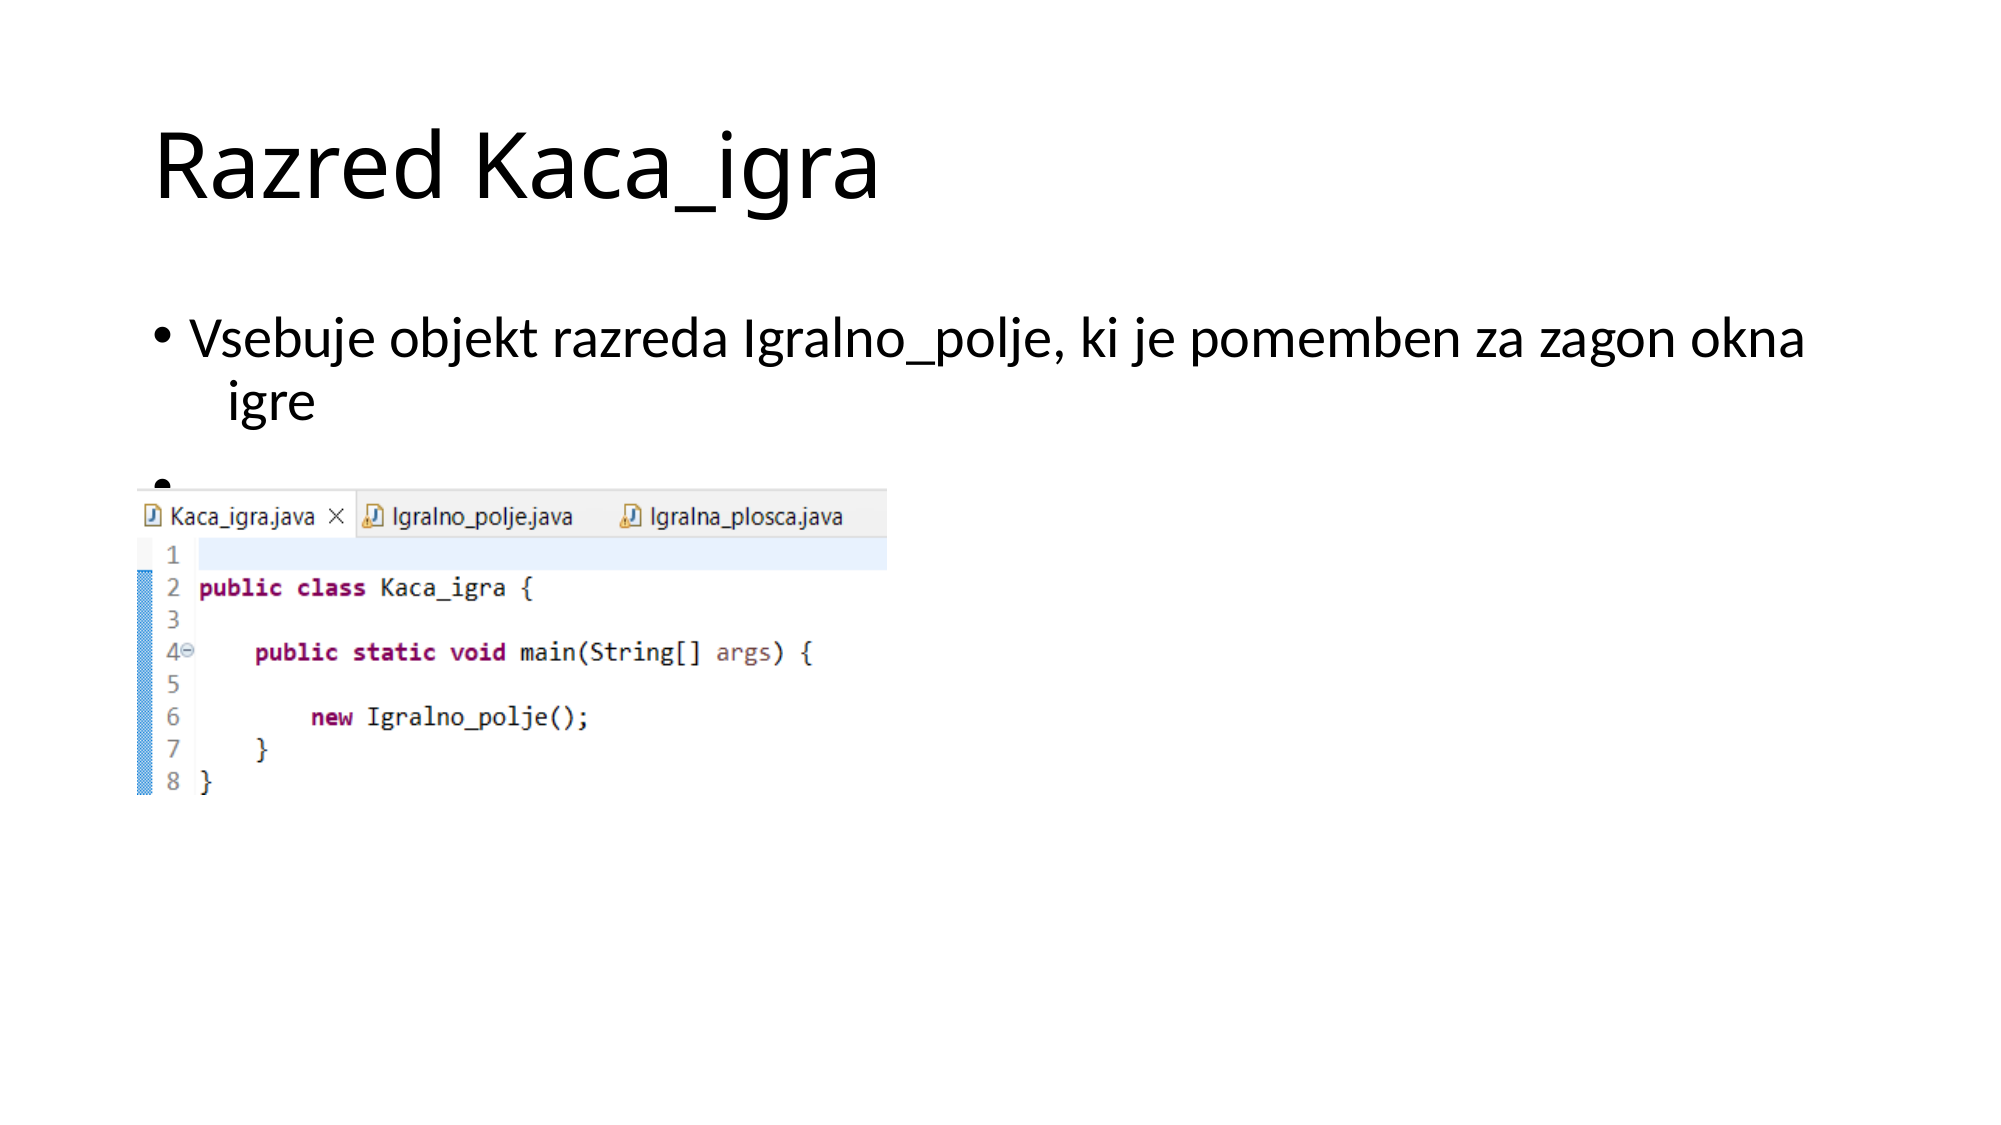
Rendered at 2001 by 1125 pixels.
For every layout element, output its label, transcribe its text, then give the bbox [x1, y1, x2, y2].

list Vsebuje objekt razreda Igralno_polje, ki je pomemben za zagon okna igre [137, 299, 1863, 1014]
title Razred Kaca_igra [137, 59, 1863, 278]
picture [137, 488, 887, 795]
